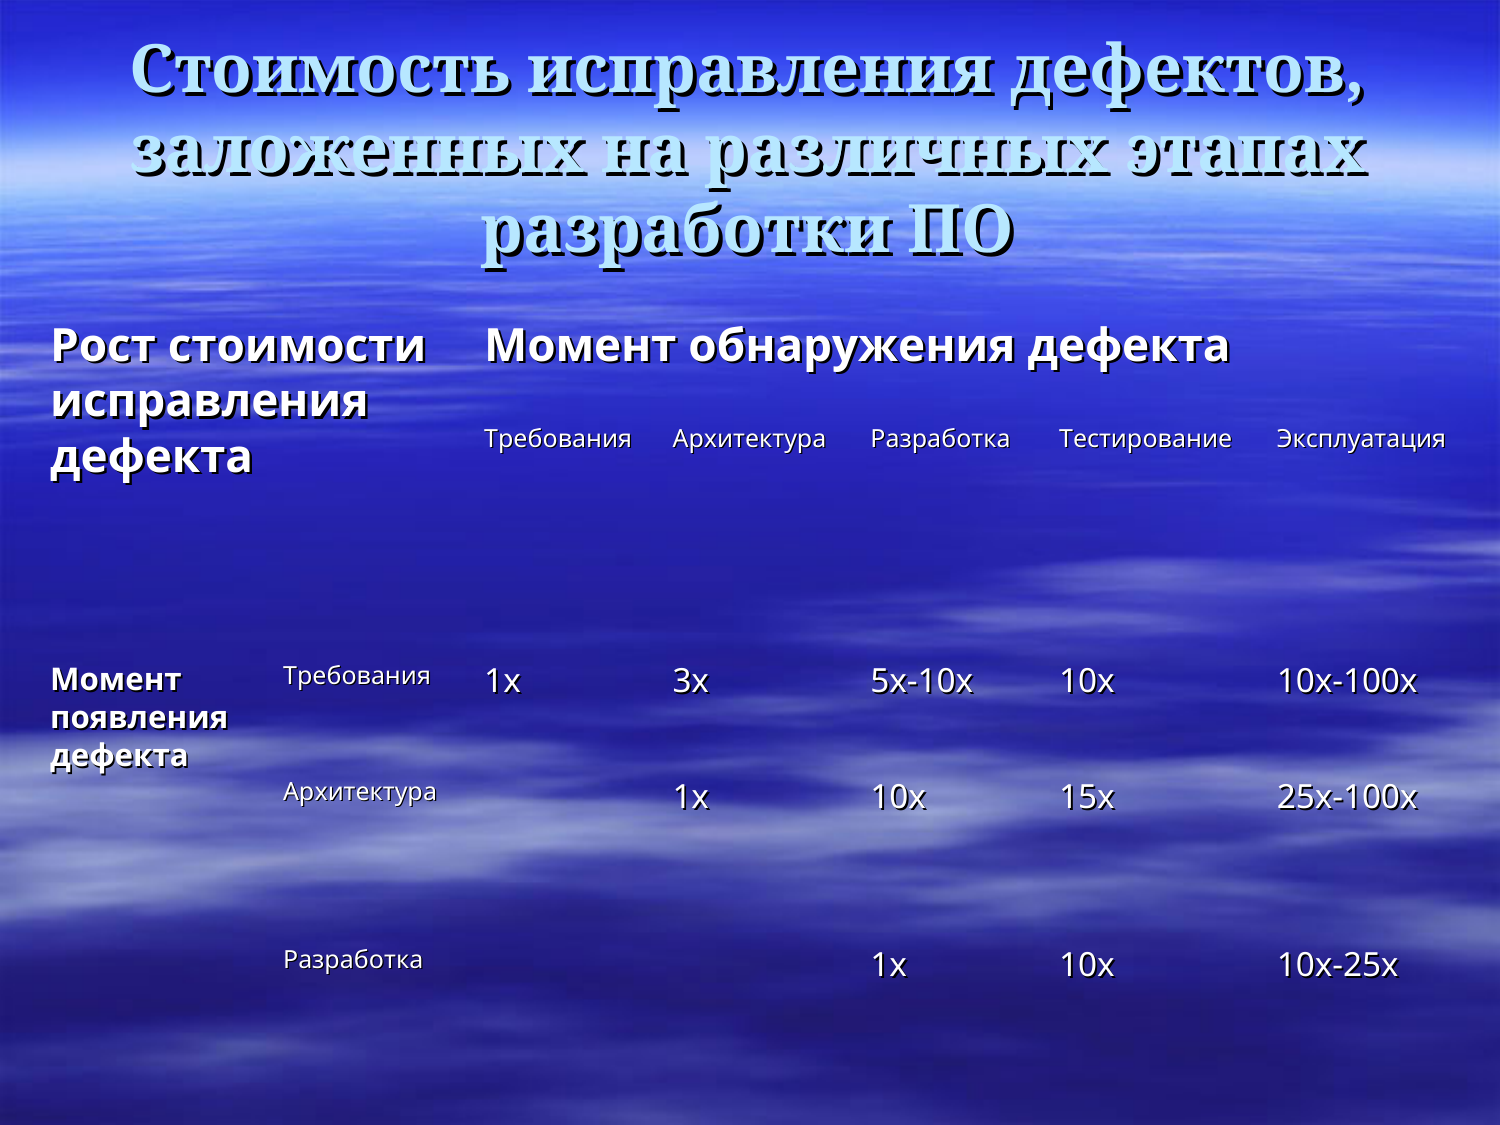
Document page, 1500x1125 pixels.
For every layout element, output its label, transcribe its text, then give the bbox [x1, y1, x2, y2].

table_cell Архитектура [658, 414, 856, 652]
table_cell 3x [658, 652, 856, 767]
table_cell 15x [1044, 767, 1262, 936]
table_cell Требования [268, 652, 469, 767]
table_header Рост стоимости исправления дефекта [35, 307, 469, 652]
table_cell 1x [658, 767, 856, 936]
table_cell [469, 936, 658, 1051]
table_cell Требования [469, 414, 658, 652]
table_cell 10x [1044, 936, 1262, 1051]
table_cell 10x-100x [1262, 652, 1476, 767]
table_cell 10x-25x [1262, 936, 1476, 1051]
title Стоимость исправления дефектов, заложенных на различных этапах разработки ПО [49, 18, 1446, 274]
table_cell Архитектура [268, 767, 469, 936]
picture [0, 0, 1500, 1125]
table_cell 5x-10x [856, 652, 1044, 767]
table_cell Разработка [856, 414, 1044, 652]
table_cell 25x-100x [1262, 767, 1476, 936]
table_cell 10x [856, 767, 1044, 936]
table_cell [658, 936, 856, 1051]
table_cell 1x [856, 936, 1044, 1051]
table_cell Момент появления дефекта [35, 652, 268, 1051]
table_cell Разработка [268, 936, 469, 1051]
table_cell 1x [469, 652, 658, 767]
table_cell Эксплуатация [1262, 414, 1476, 652]
table_cell Тестирование [1044, 414, 1262, 652]
table_cell 10x [1044, 652, 1262, 767]
table_cell [469, 767, 658, 936]
table_header Момент обнаружения дефекта [469, 307, 1476, 414]
